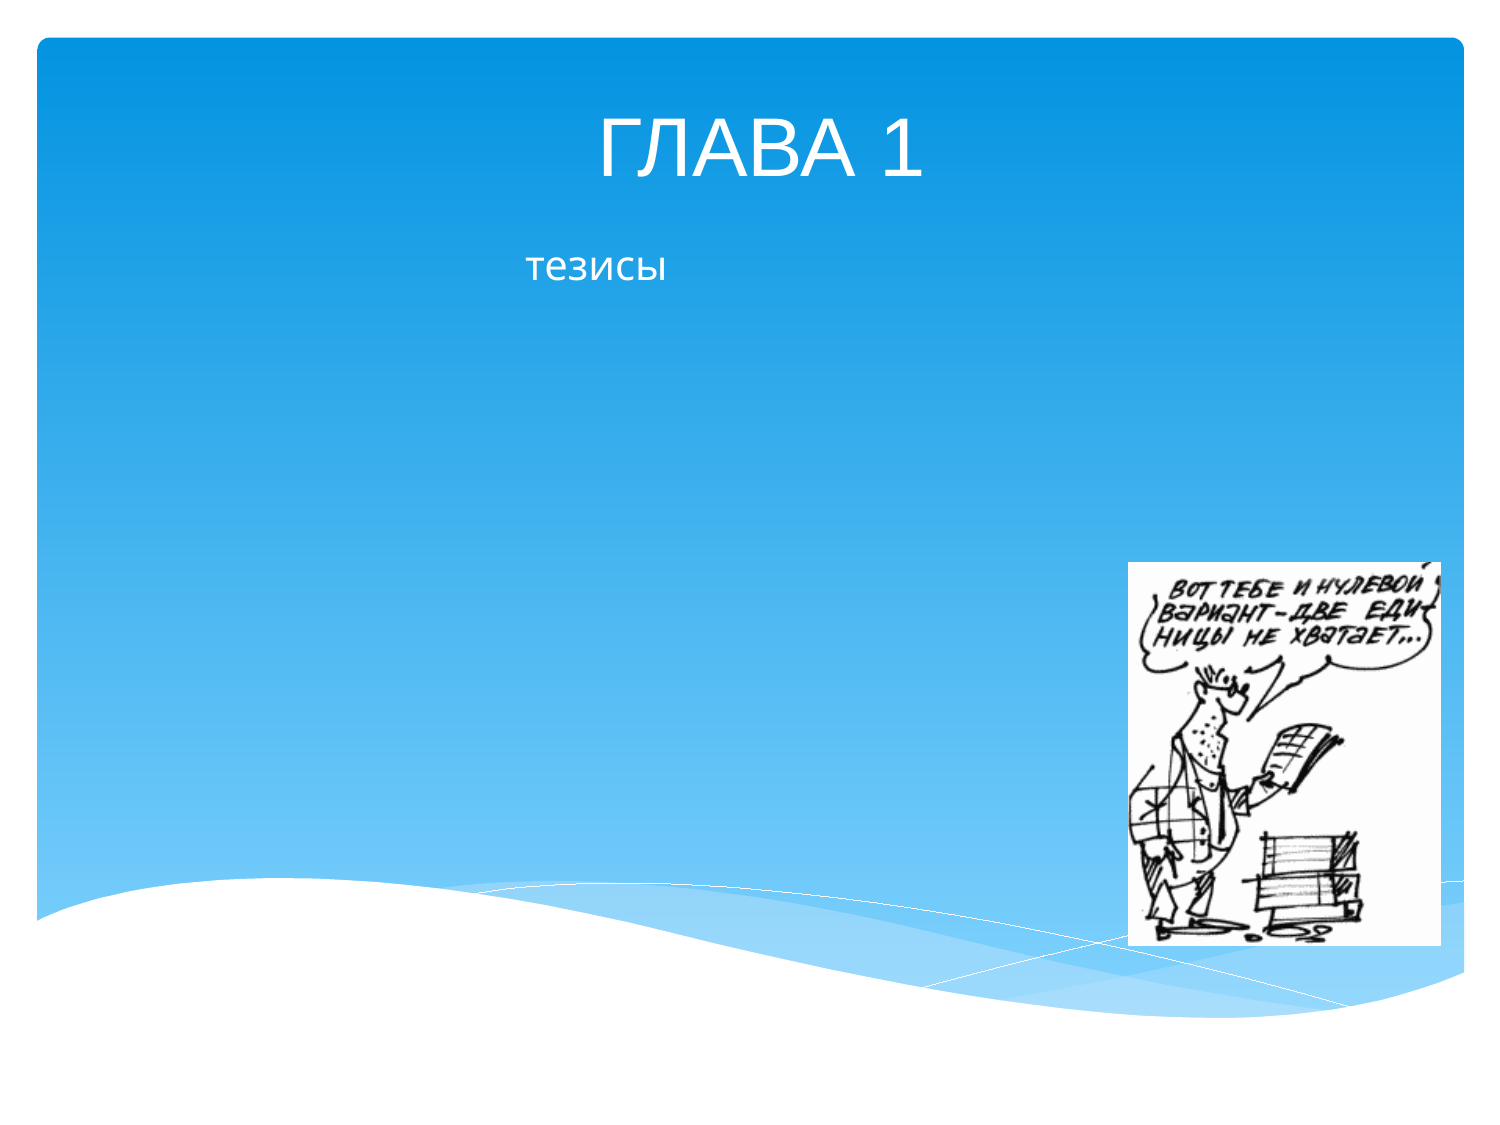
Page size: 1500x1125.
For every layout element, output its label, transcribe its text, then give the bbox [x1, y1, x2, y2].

subtitle тезисы [100, 231, 1093, 941]
title ГЛАВА 1 [123, 78, 1399, 202]
picture [1128, 562, 1441, 946]
